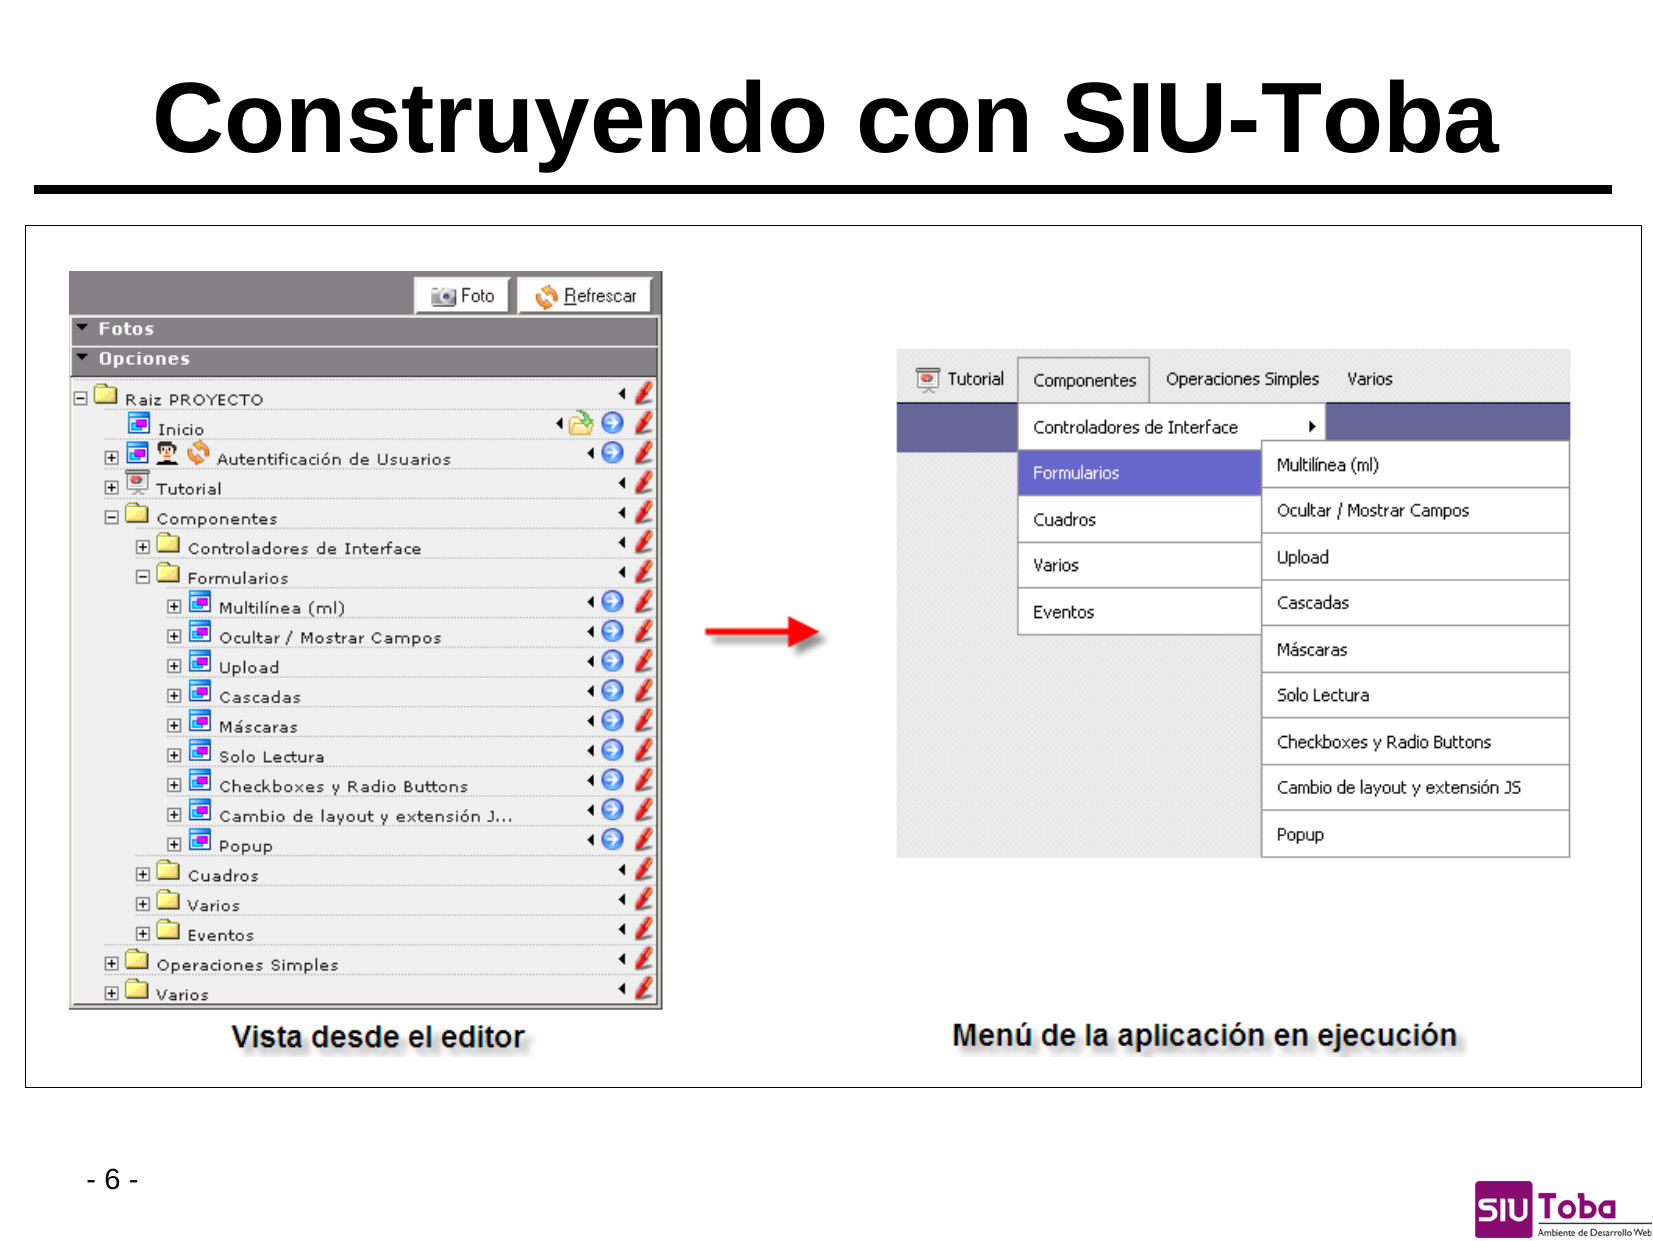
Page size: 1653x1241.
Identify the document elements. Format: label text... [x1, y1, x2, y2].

picture [1475, 1181, 1652, 1238]
text_box [25, 225, 1642, 1088]
title Construyendo con SIU-Toba [58, 47, 1594, 188]
picture [69, 271, 1594, 1057]
